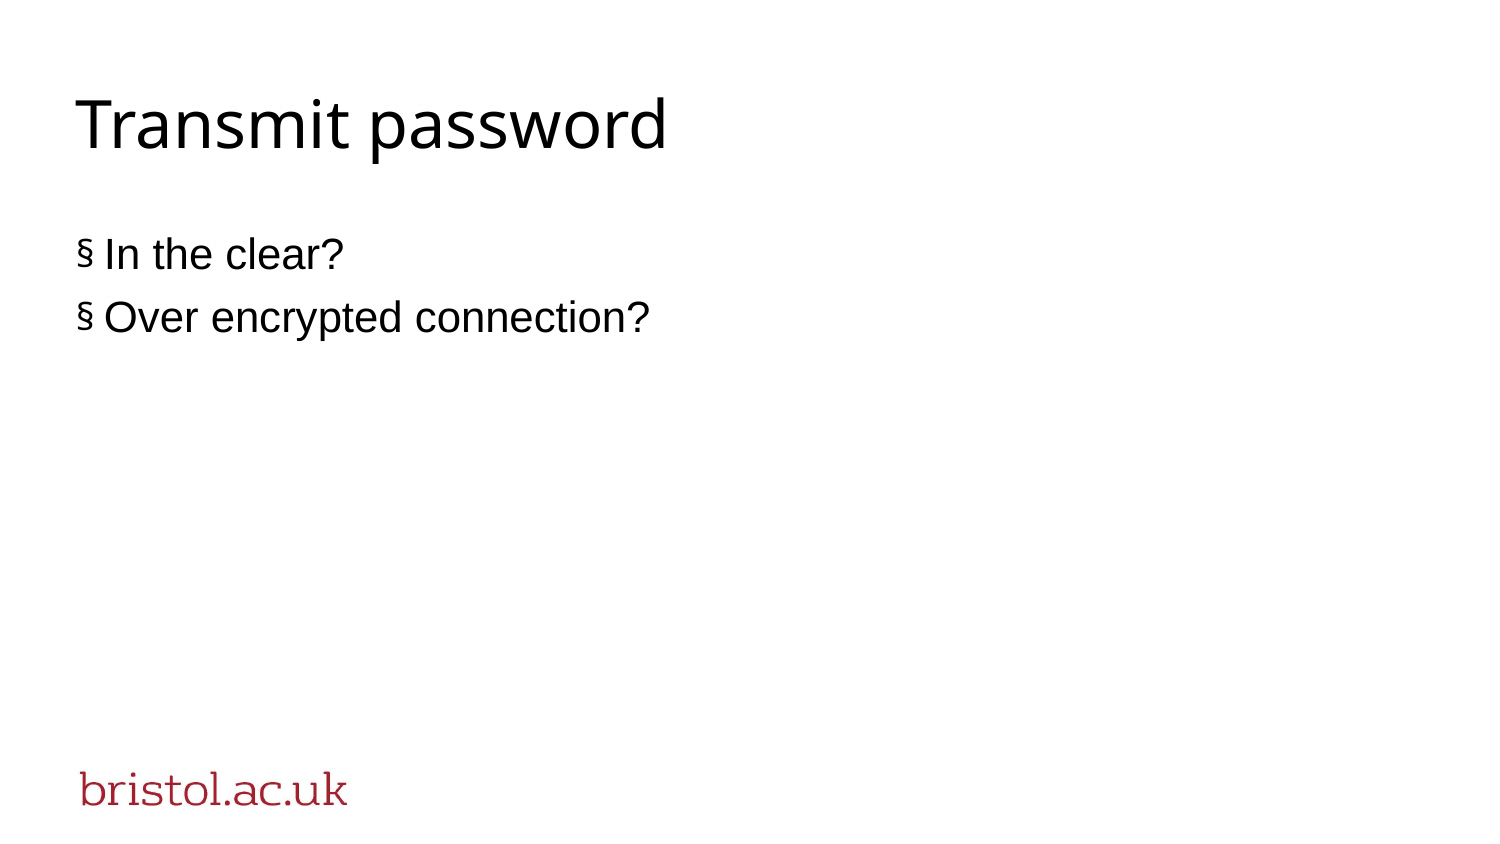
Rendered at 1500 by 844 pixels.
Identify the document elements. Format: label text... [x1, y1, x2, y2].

title Transmit password [60, 44, 1440, 209]
list In the clear? Over encrypted connection? [60, 224, 1440, 699]
